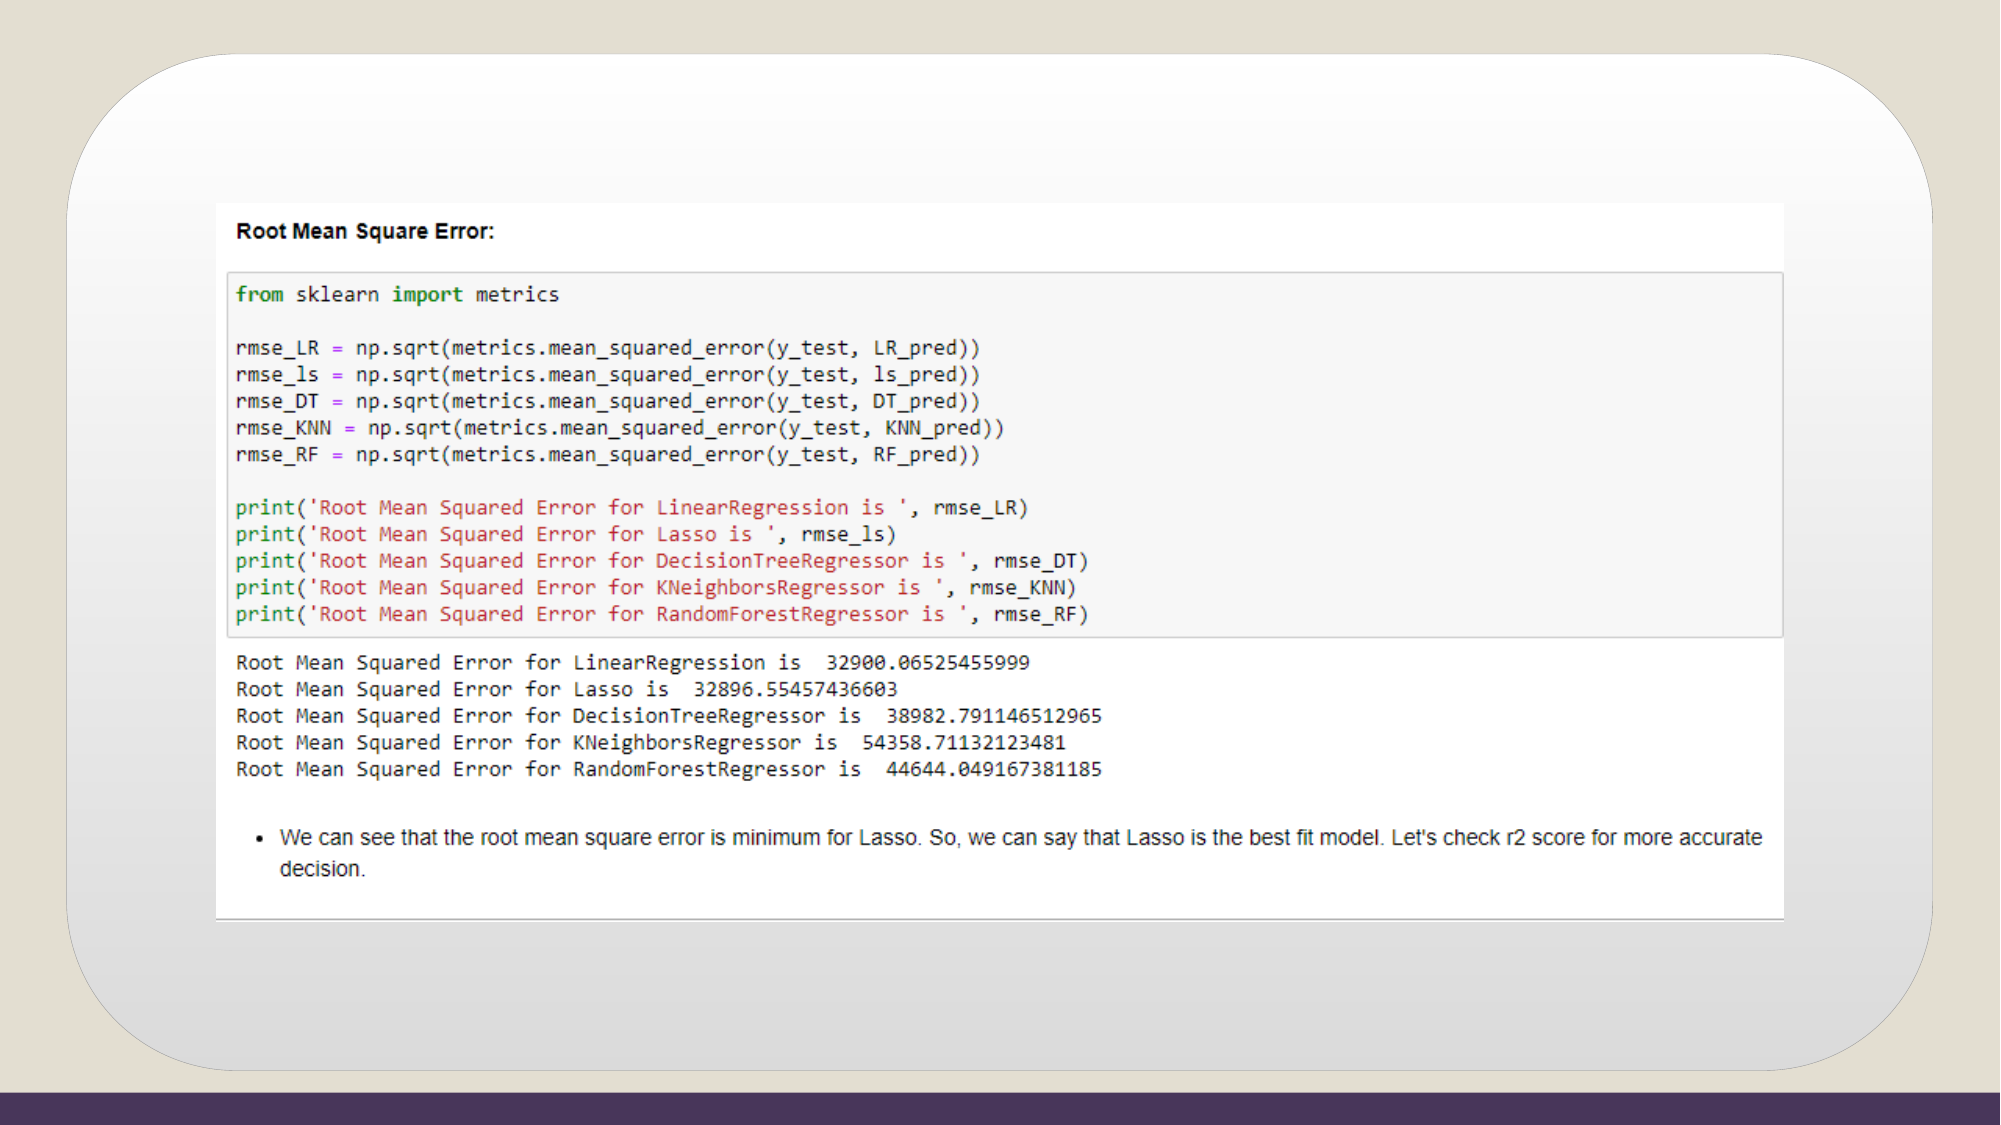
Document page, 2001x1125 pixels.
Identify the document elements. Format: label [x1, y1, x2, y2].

picture [216, 203, 1784, 922]
text_box [0, 1092, 2000, 1125]
